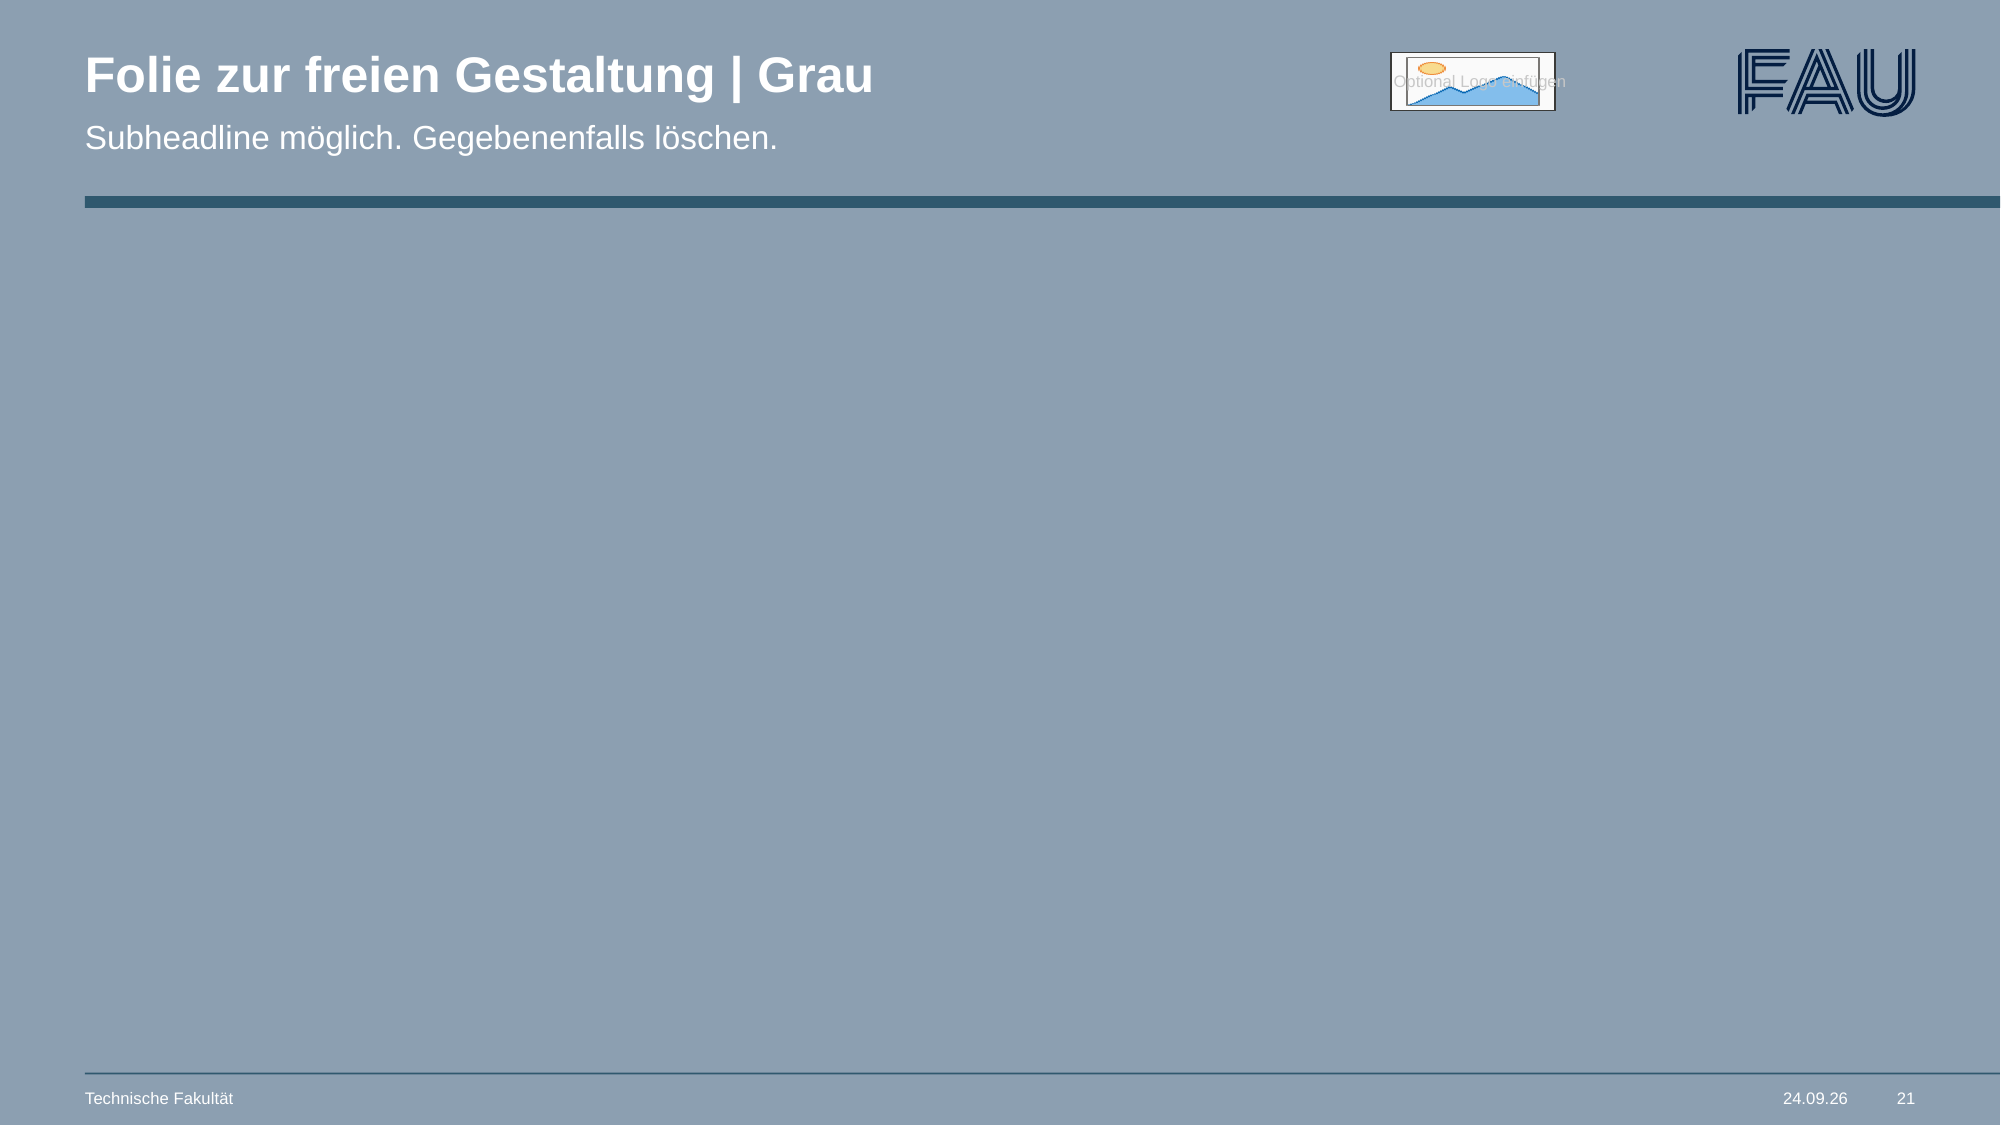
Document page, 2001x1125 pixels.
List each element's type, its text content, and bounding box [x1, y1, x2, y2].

slide_number <Foliennummer> [1883, 1088, 1916, 1109]
title Folie zur freien Gestaltung | Grau [85, 49, 1208, 104]
slide_number 20.07.22 [1708, 1088, 1849, 1109]
footer Technische Fakultät [85, 1088, 983, 1109]
list Subheadline möglich. Gegebenenfalls löschen. [85, 112, 1208, 154]
picture [1384, 49, 1562, 113]
